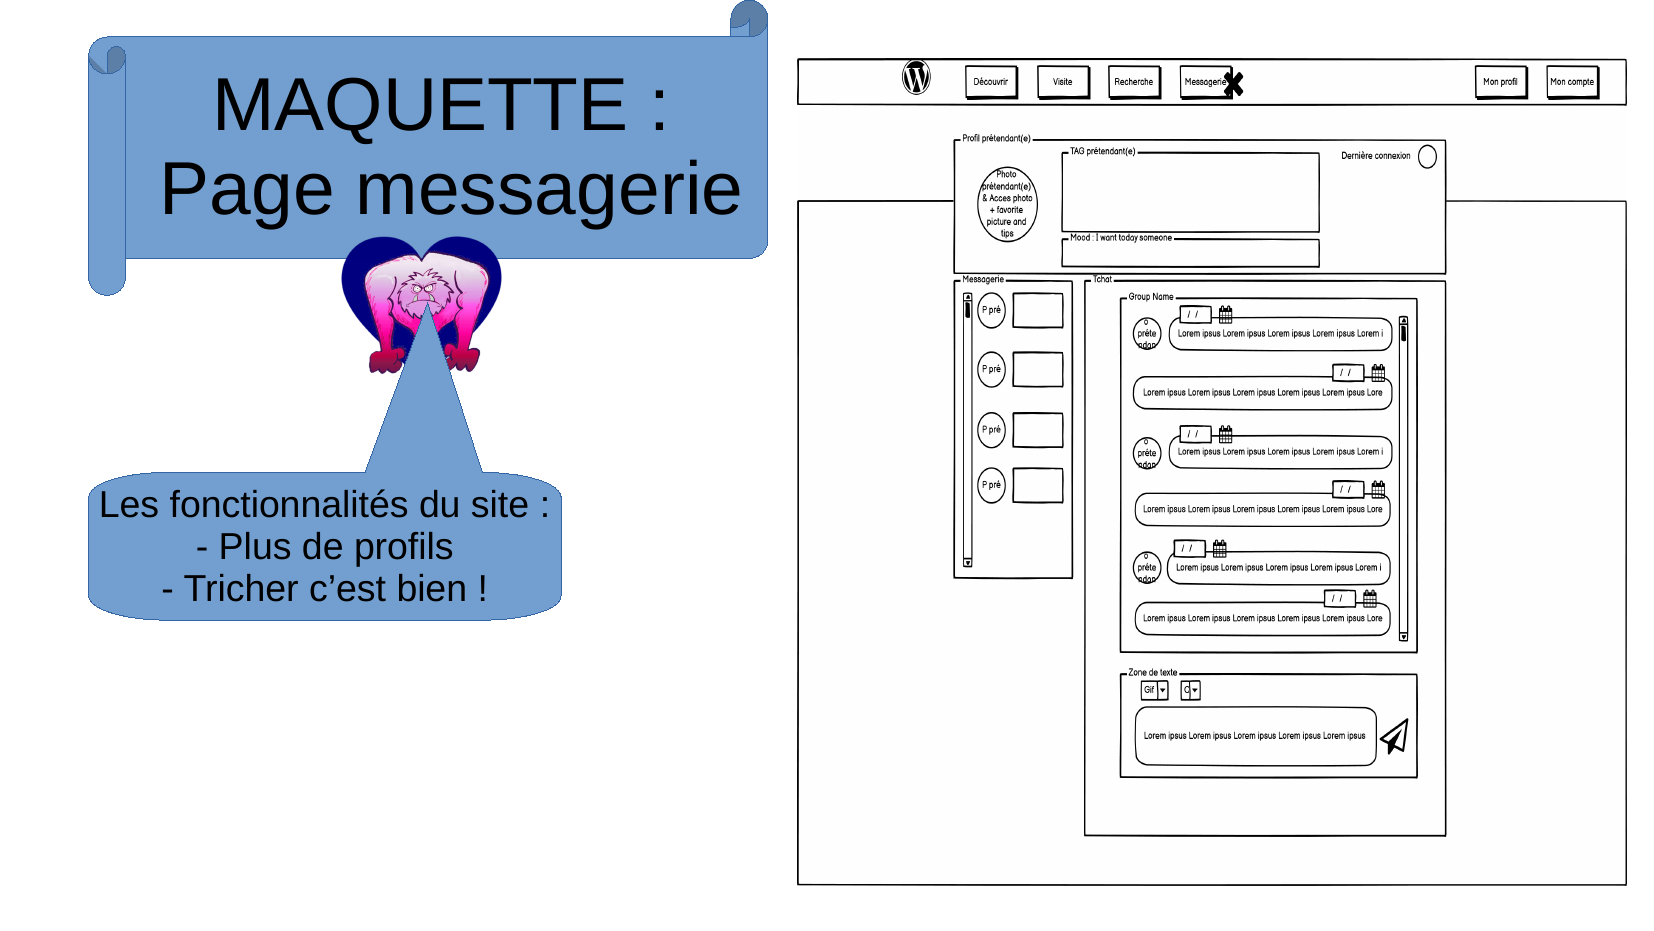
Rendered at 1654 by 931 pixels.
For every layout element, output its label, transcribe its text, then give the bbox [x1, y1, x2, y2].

text_box [88, 0, 768, 57]
picture [797, 58, 1627, 886]
text_box [88, 237, 341, 296]
text_box Les fonctionnalités du site : - Plus de profils - Tricher c’est bien ! [88, 302, 562, 621]
picture [341, 236, 502, 378]
title MAQUETTE : Page messagerie [0, 57, 1004, 237]
text_box [502, 237, 768, 259]
